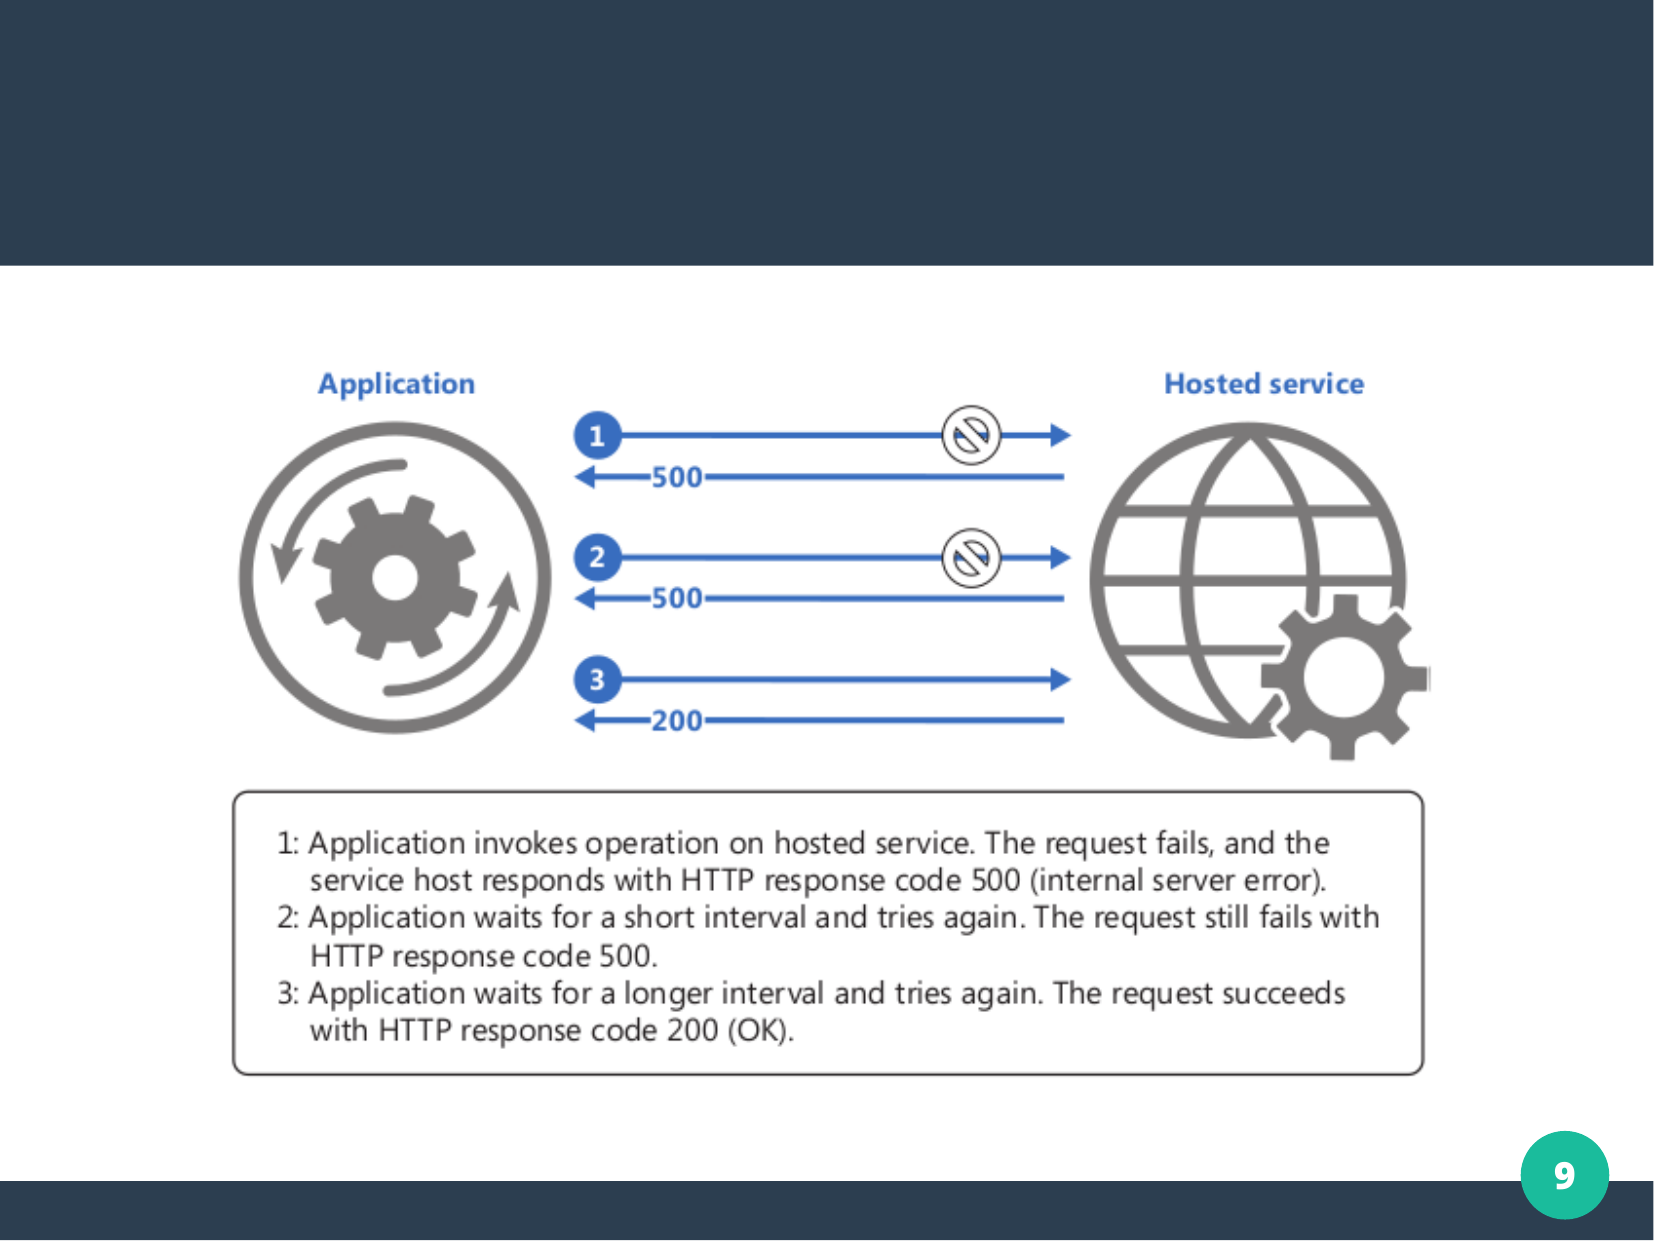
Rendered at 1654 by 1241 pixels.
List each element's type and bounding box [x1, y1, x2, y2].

picture [59, 355, 1595, 1122]
